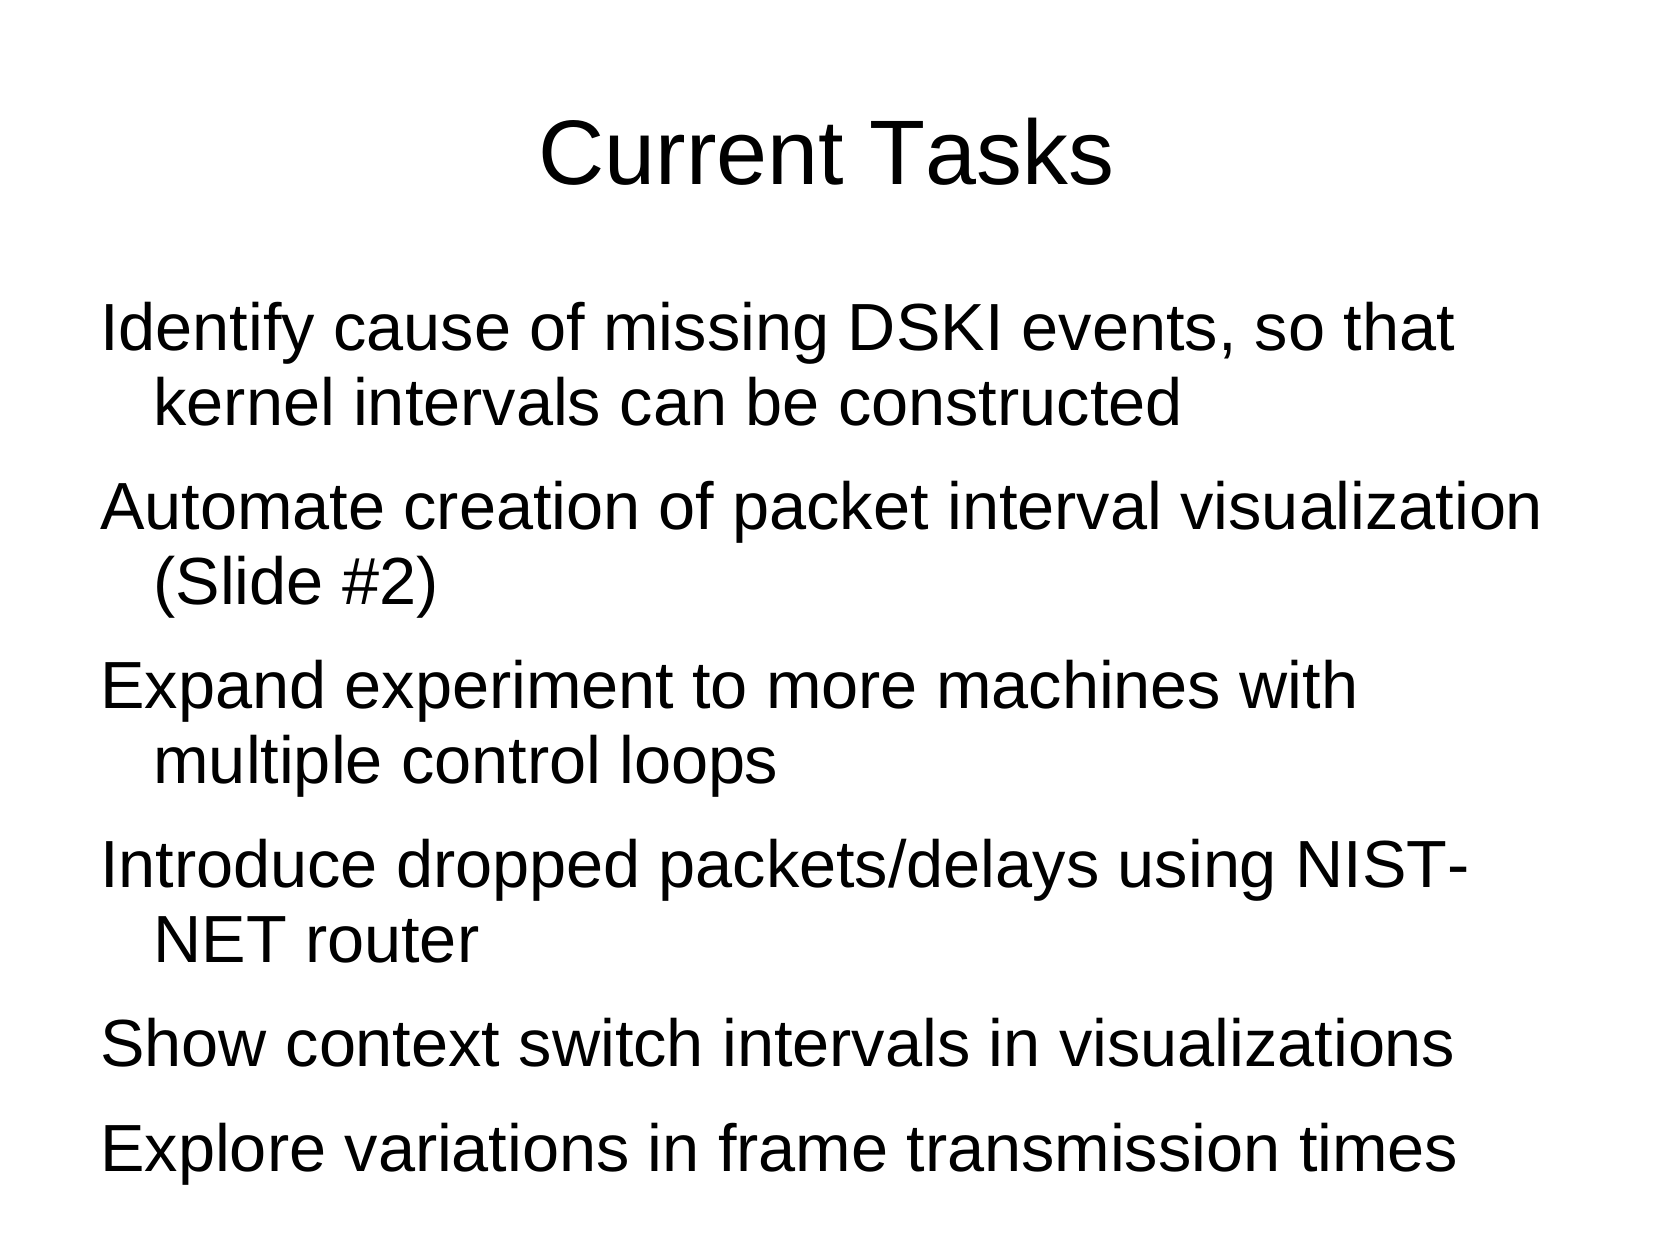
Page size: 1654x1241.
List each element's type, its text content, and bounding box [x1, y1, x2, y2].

title Current Tasks [82, 56, 1571, 250]
list Identify cause of missing DSKI events, so that kernel intervals can be constructed Automate creation of packet interval visualization (Slide #2) Expand experiment to more machines with multiple control loops Introduce dropped packets/delays using NIST-NET router Show context switch intervals in visualizations Explore variations in frame transmission times [82, 290, 1571, 1186]
